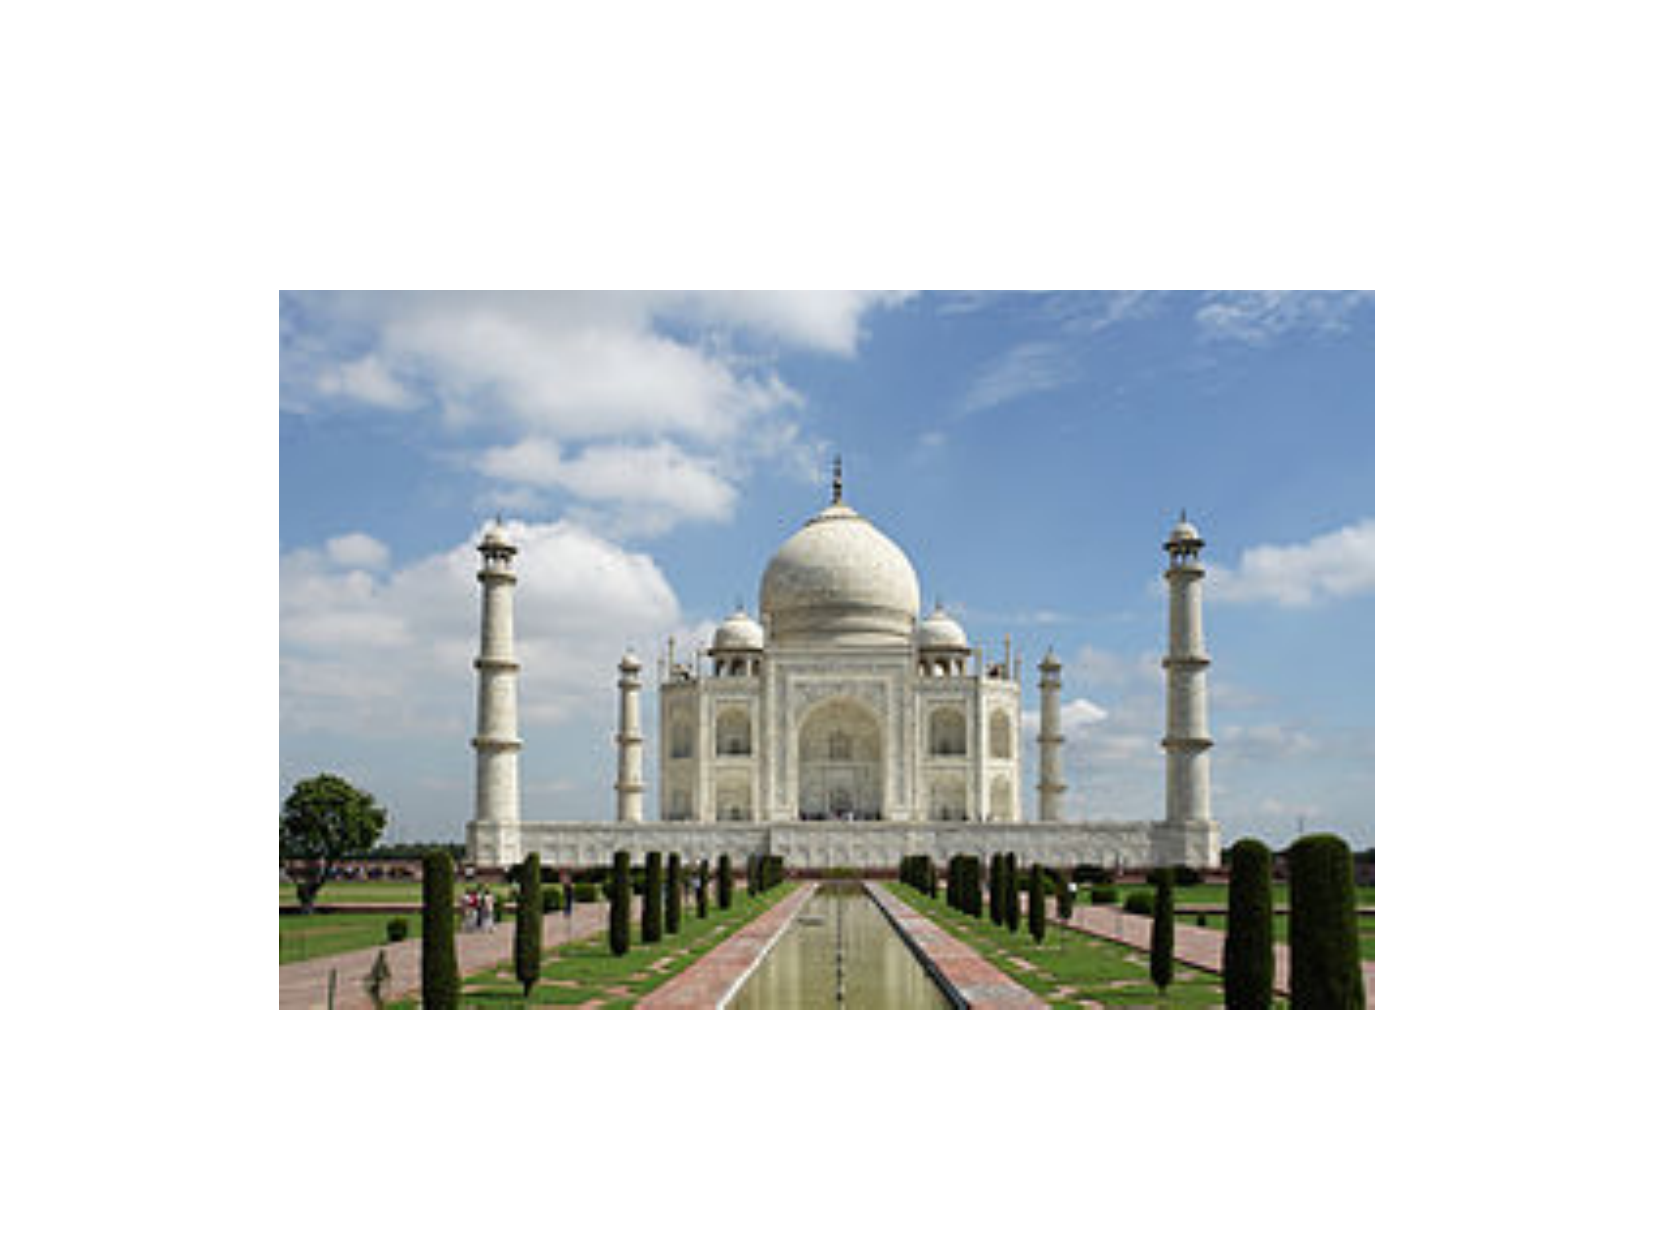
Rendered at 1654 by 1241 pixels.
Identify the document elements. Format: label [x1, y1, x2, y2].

picture [279, 290, 1375, 1010]
